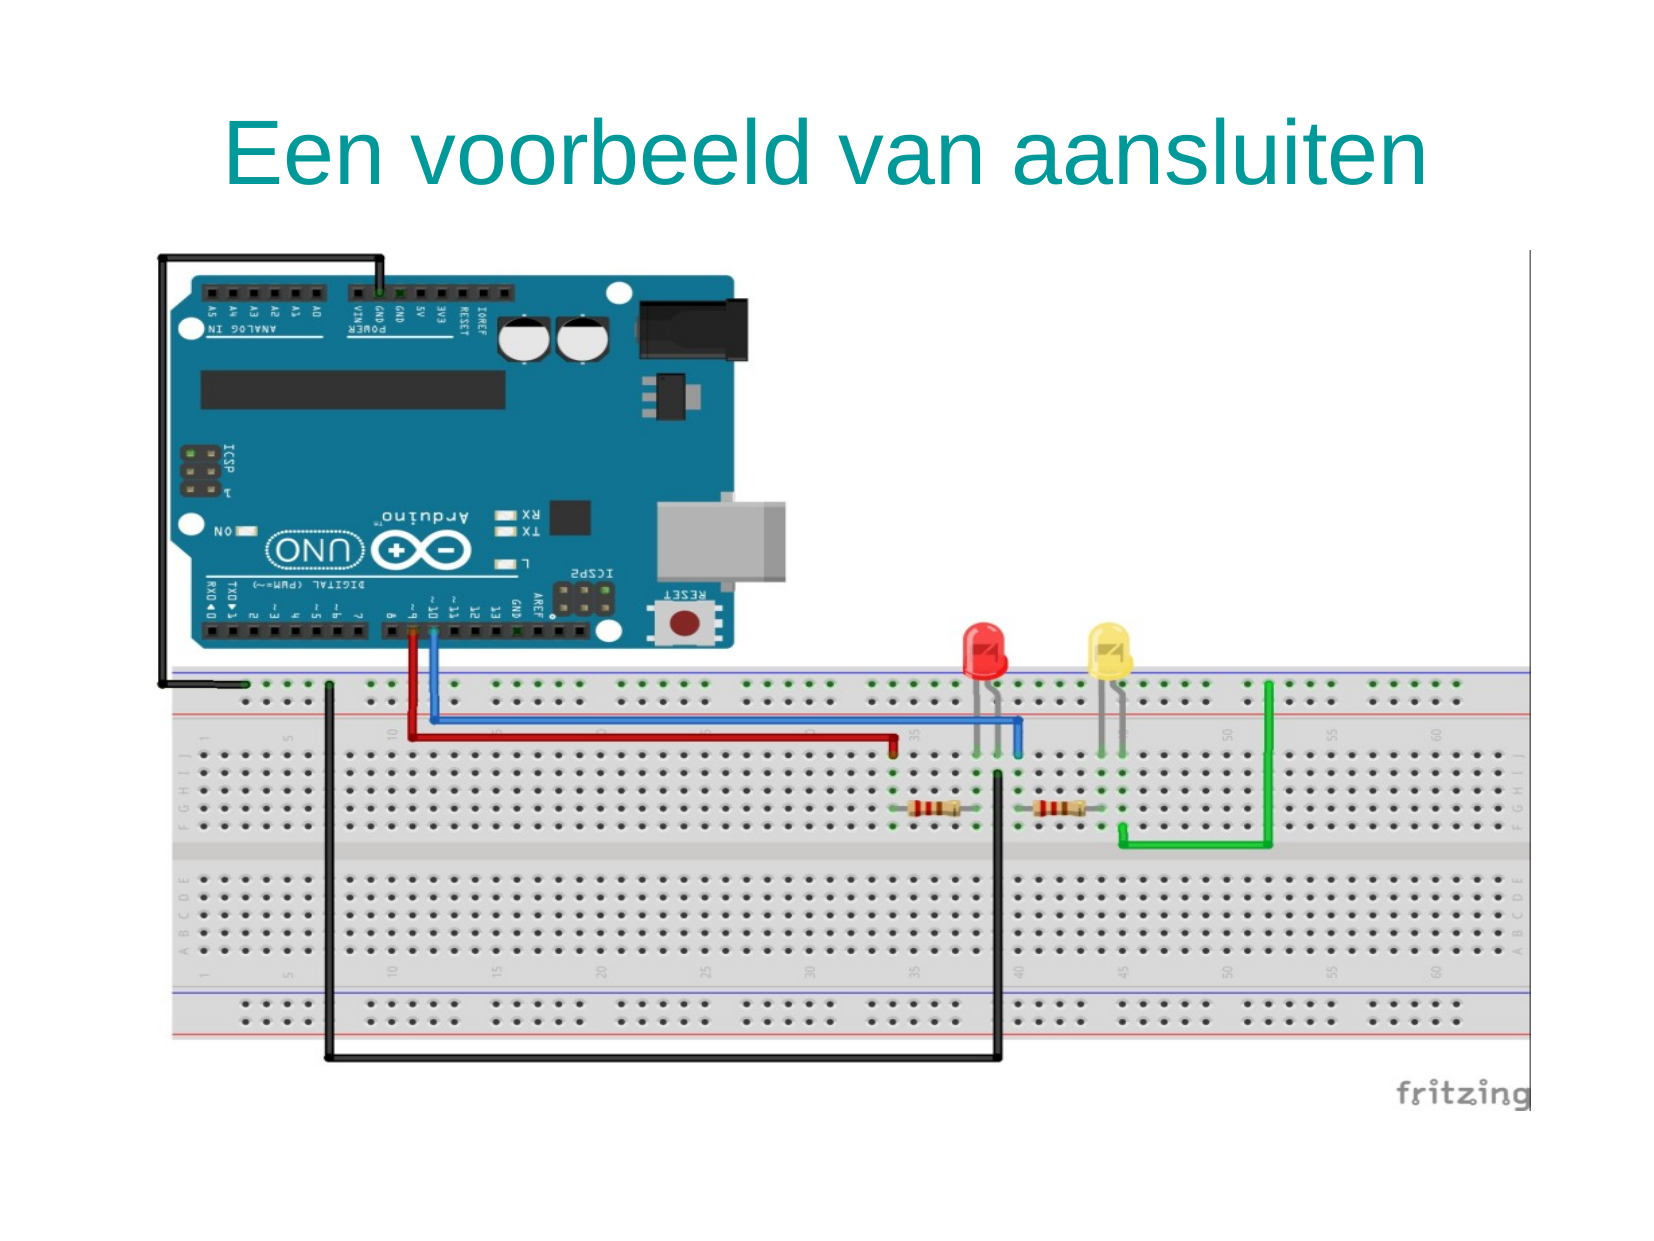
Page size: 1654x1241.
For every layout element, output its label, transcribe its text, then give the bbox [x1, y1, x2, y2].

title Een voorbeeld van aansluiten [82, 49, 1571, 257]
picture [153, 250, 1531, 1111]
